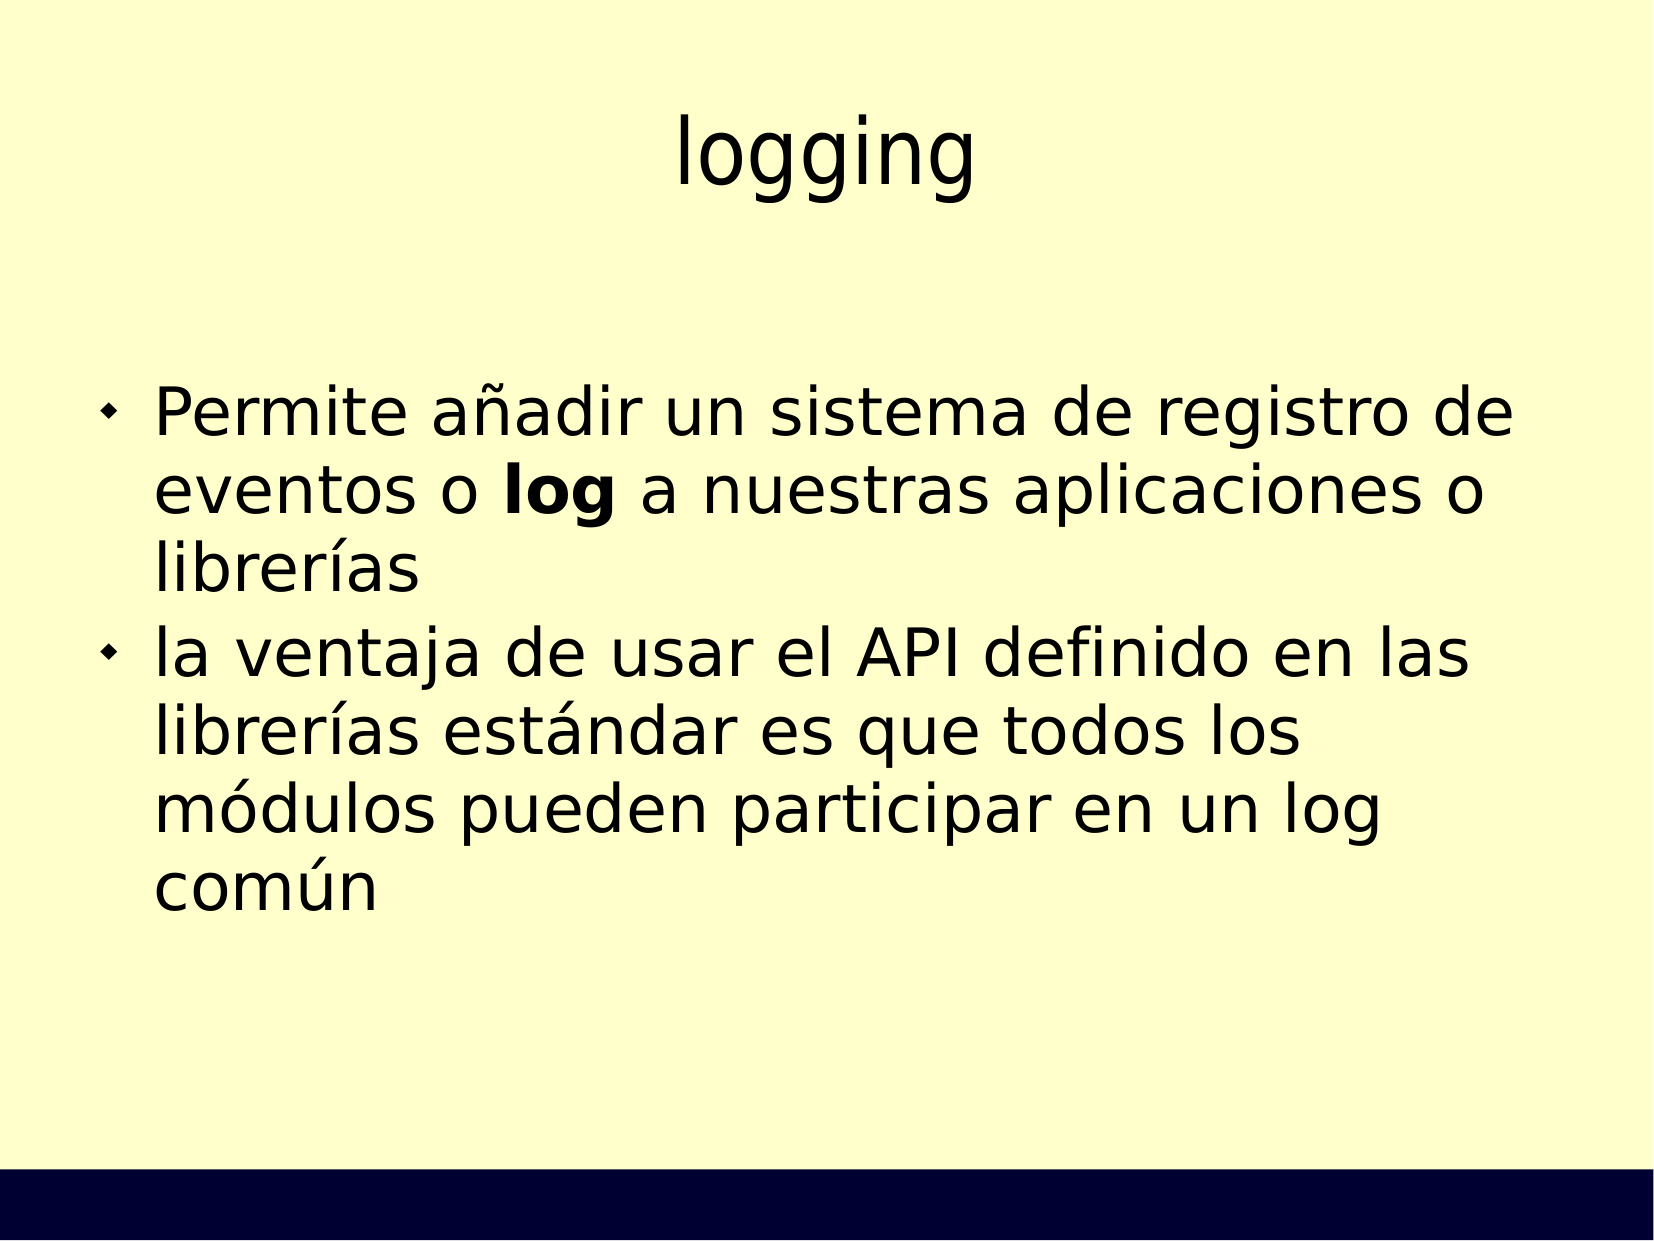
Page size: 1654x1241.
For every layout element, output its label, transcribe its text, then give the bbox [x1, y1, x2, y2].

title logging [82, 49, 1571, 257]
list Permite añadir un sistema de registro de eventos o log a nuestras aplicaciones o librerías la ventaja de usar el API definido en las librerías estándar es que todos los módulos pueden participar en un log común [82, 290, 1538, 1010]
